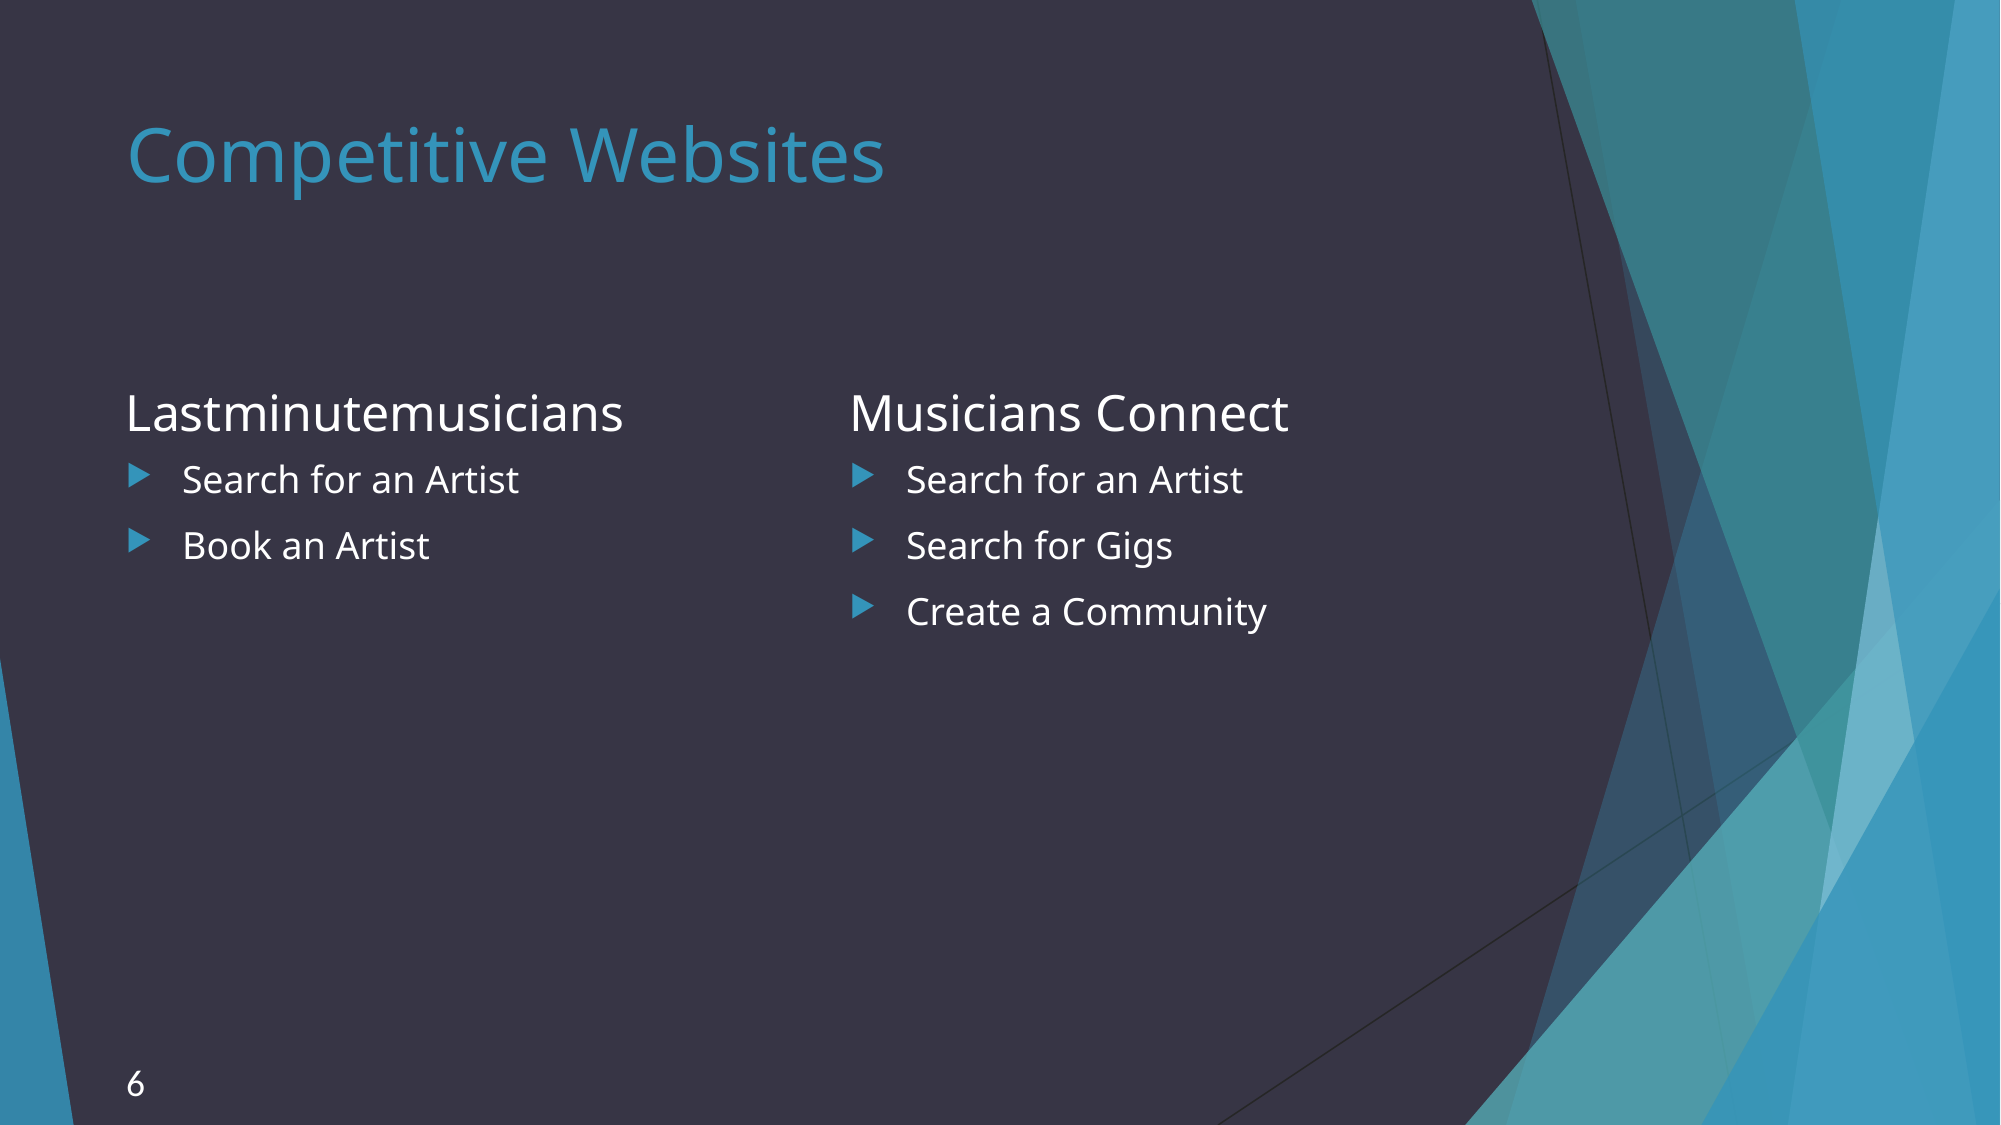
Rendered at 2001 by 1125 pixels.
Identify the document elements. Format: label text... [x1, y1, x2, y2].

list Lastminutemusicians [110, 354, 798, 448]
text_box 6 [111, 1051, 184, 1113]
title Competitive Websites [111, 99, 1522, 317]
list Search for an Artist Search for Gigs Create a Community [834, 448, 1522, 992]
list Search for an Artist Book an Artist [110, 448, 798, 992]
list Musicians Connect [834, 354, 1522, 448]
